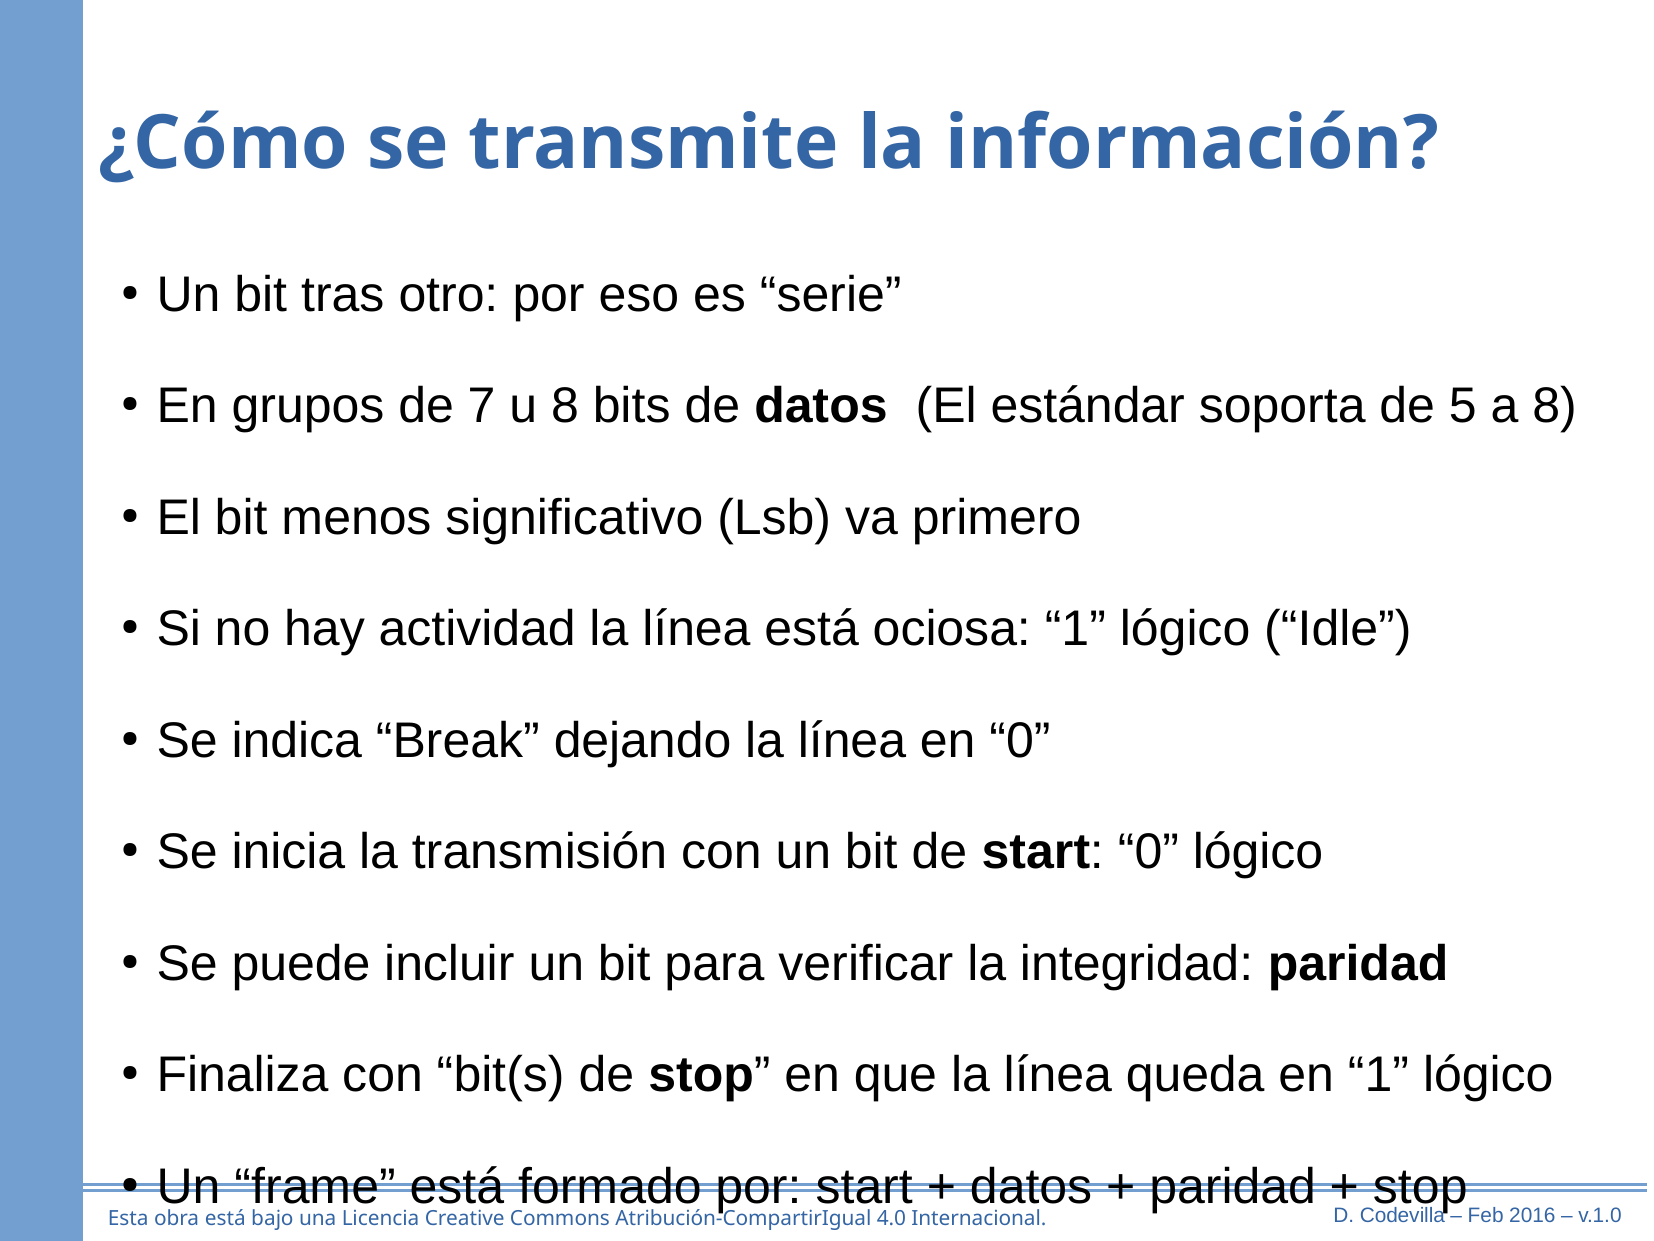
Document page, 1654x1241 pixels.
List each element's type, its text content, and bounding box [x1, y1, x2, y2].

text_box ¿Cómo se transmite la información? [83, 30, 1641, 133]
text_box Un bit tras otro: por eso es “serie” En grupos de 7 u 8 bits de datos (El estándar soporta de 5 a 8) El bit menos significativo (Lsb) va primero Si no hay actividad la línea está ociosa: “1” lógico (“Idle”) Se indica “Break” dejando la línea en “0” Se inicia la transmisión con un bit de start: “0” lógico Se puede incluir un bit para verificar la integridad: paridad Finaliza con “bit(s) de stop” en que la línea queda en “1” lógico Un “frame” está formado por: start + datos + paridad + stop [106, 202, 1621, 1175]
